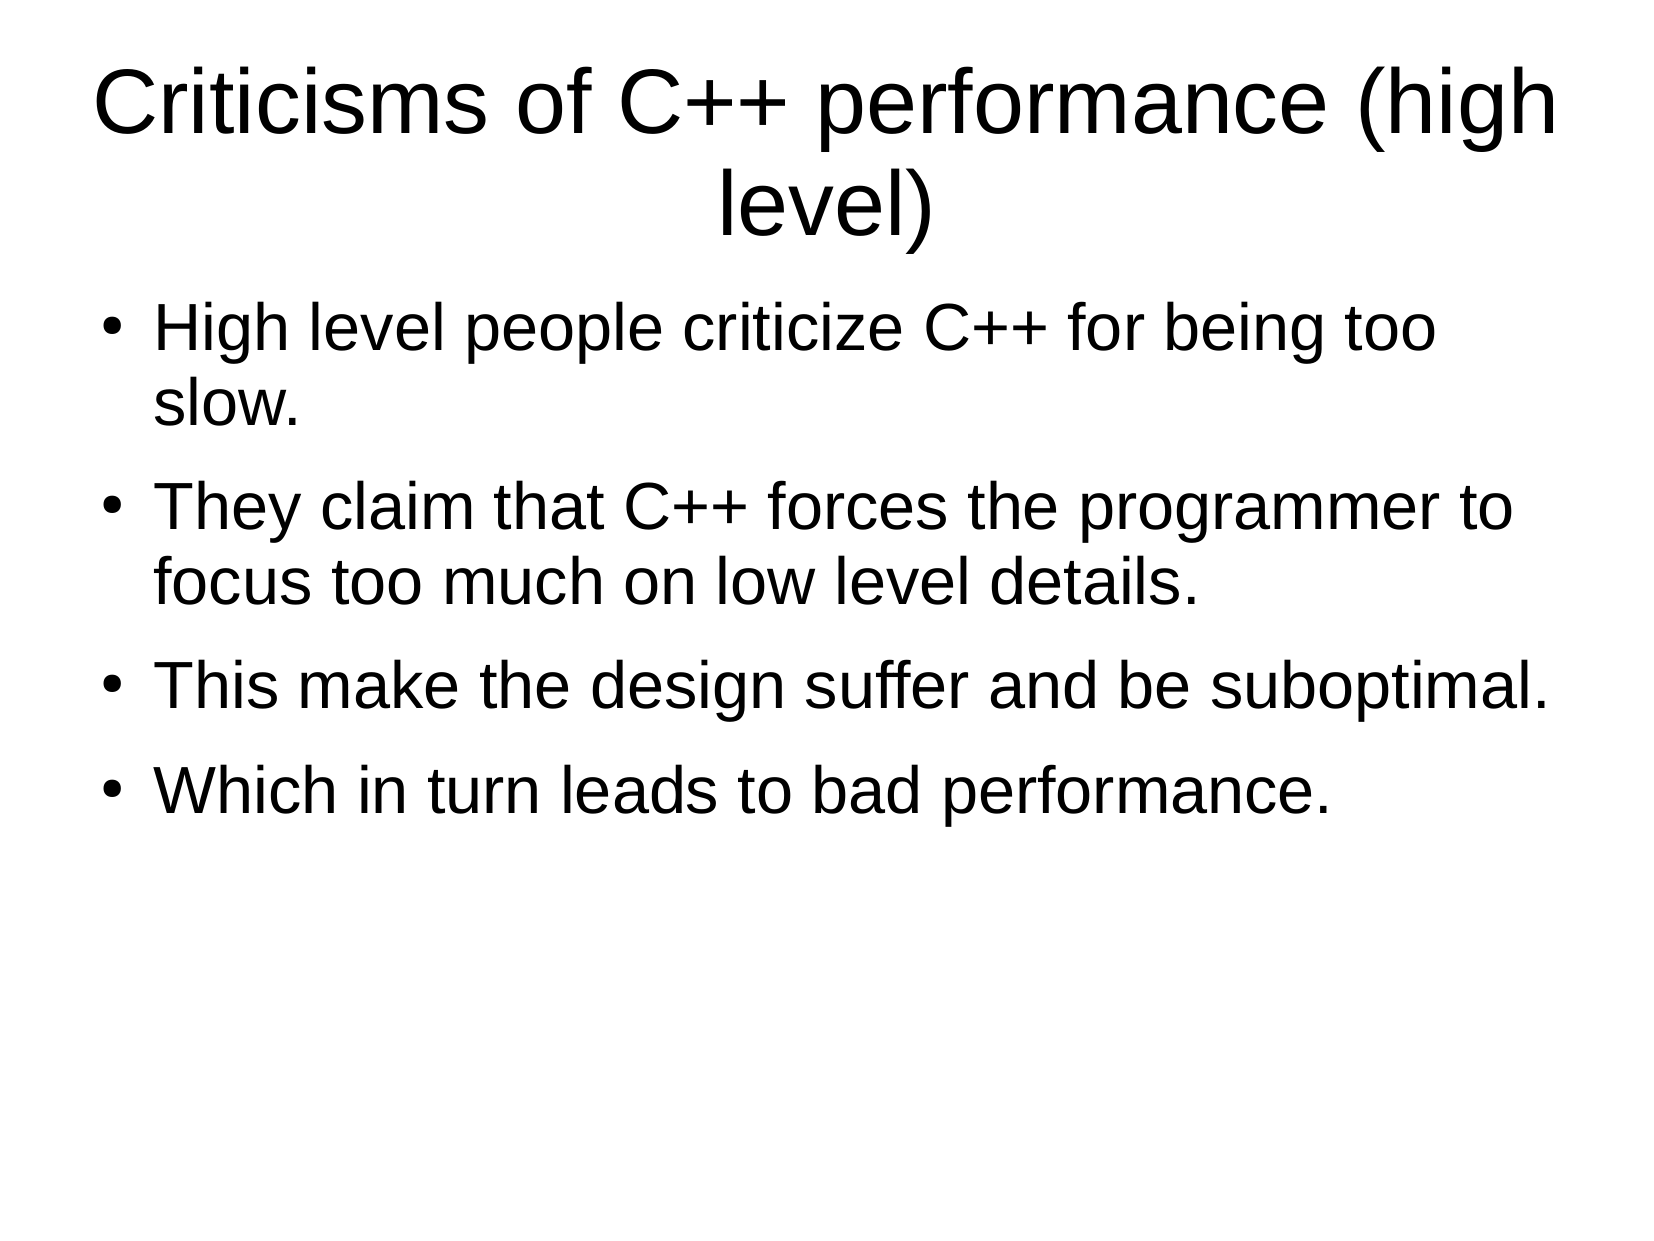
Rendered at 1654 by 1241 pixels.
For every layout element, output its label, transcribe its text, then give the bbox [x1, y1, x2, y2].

title Criticisms of C++ performance (high level) [82, 49, 1571, 257]
list High level people criticize C++ for being too slow. They claim that C++ forces the programmer to focus too much on low level details. This make the design suffer and be suboptimal. Which in turn leads to bad performance. [82, 290, 1571, 1109]
